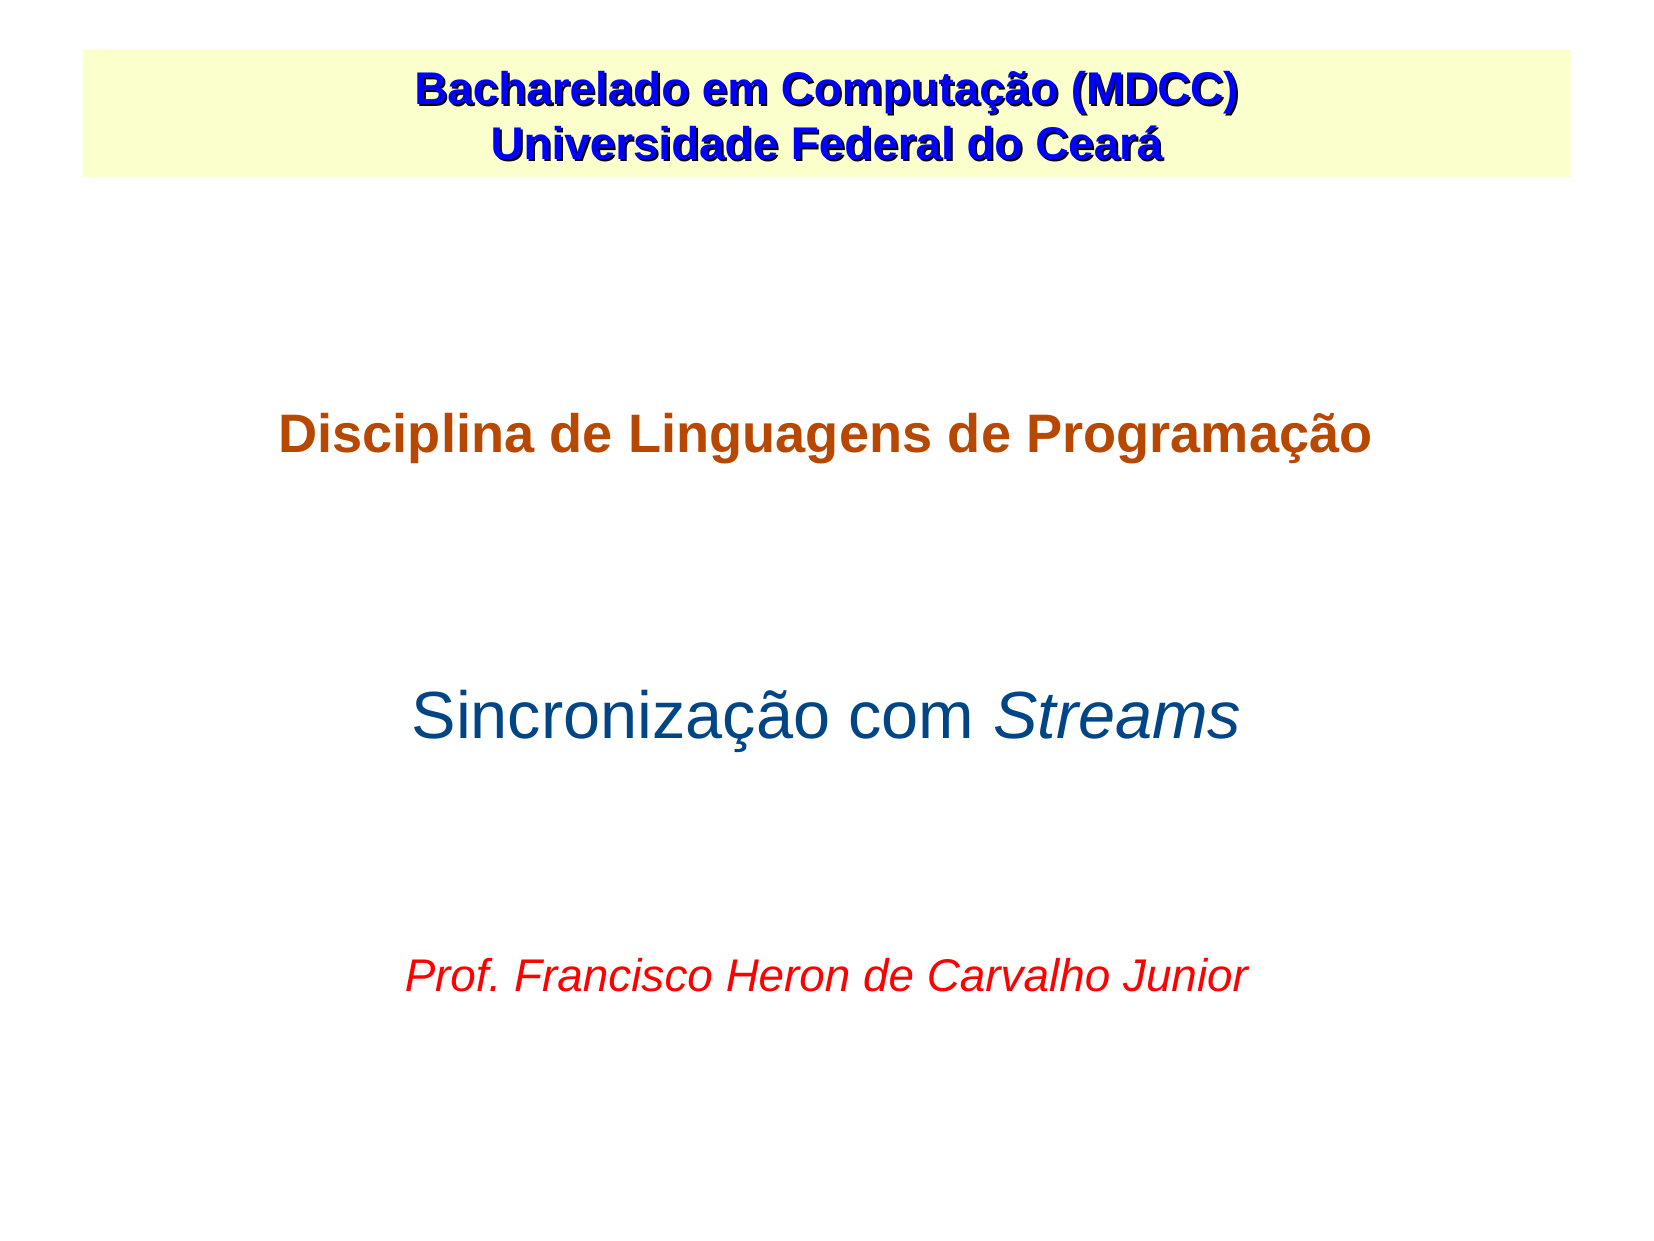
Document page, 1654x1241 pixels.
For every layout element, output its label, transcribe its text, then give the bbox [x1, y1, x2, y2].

subtitle Disciplina de Linguagens de Programação Sincronização com Streams Prof. Francisco Heron de Carvalho Junior [82, 290, 1571, 1109]
title Bacharelado em Computação (MDCC) Universidade Federal do Ceará [82, 49, 1571, 178]
